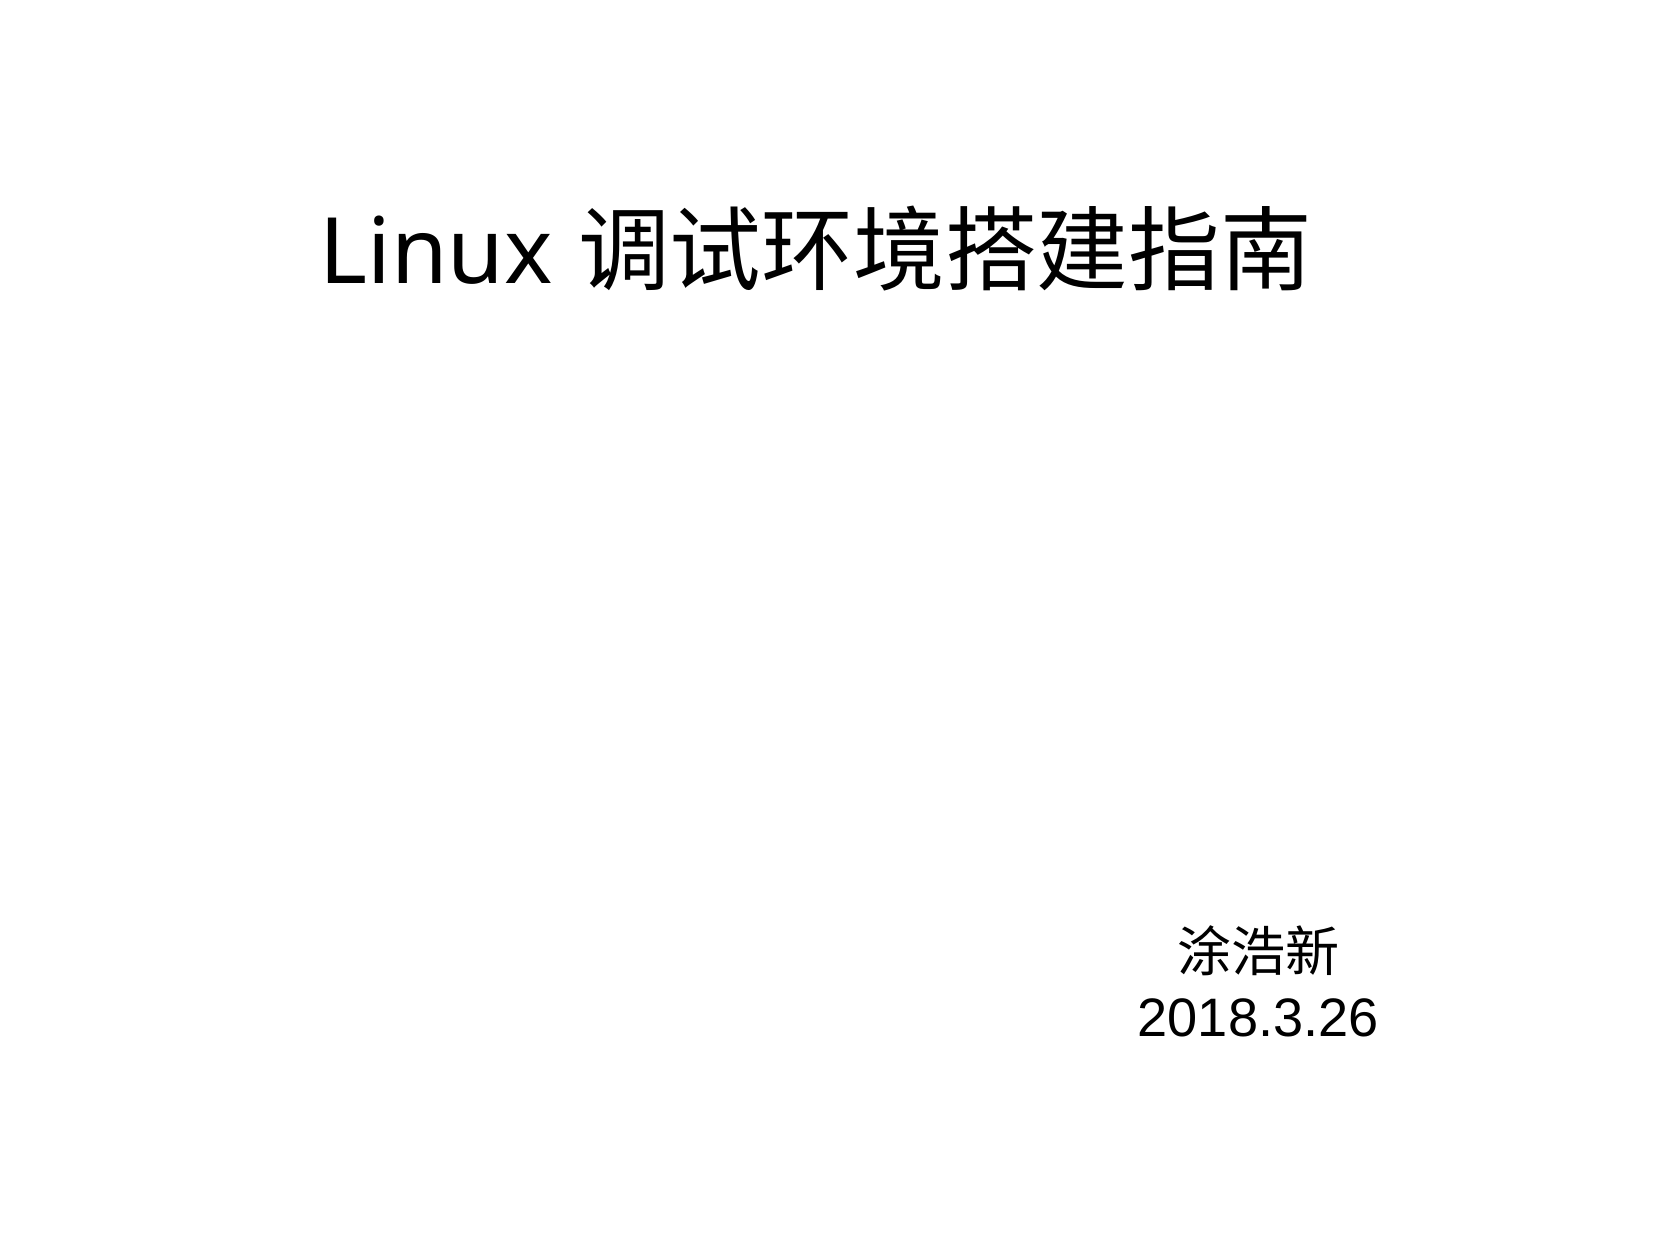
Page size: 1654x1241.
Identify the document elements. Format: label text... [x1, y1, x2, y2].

subtitle Linux调试环境搭建指南 涂浩新 2018.3.26 [71, 174, 1561, 1050]
